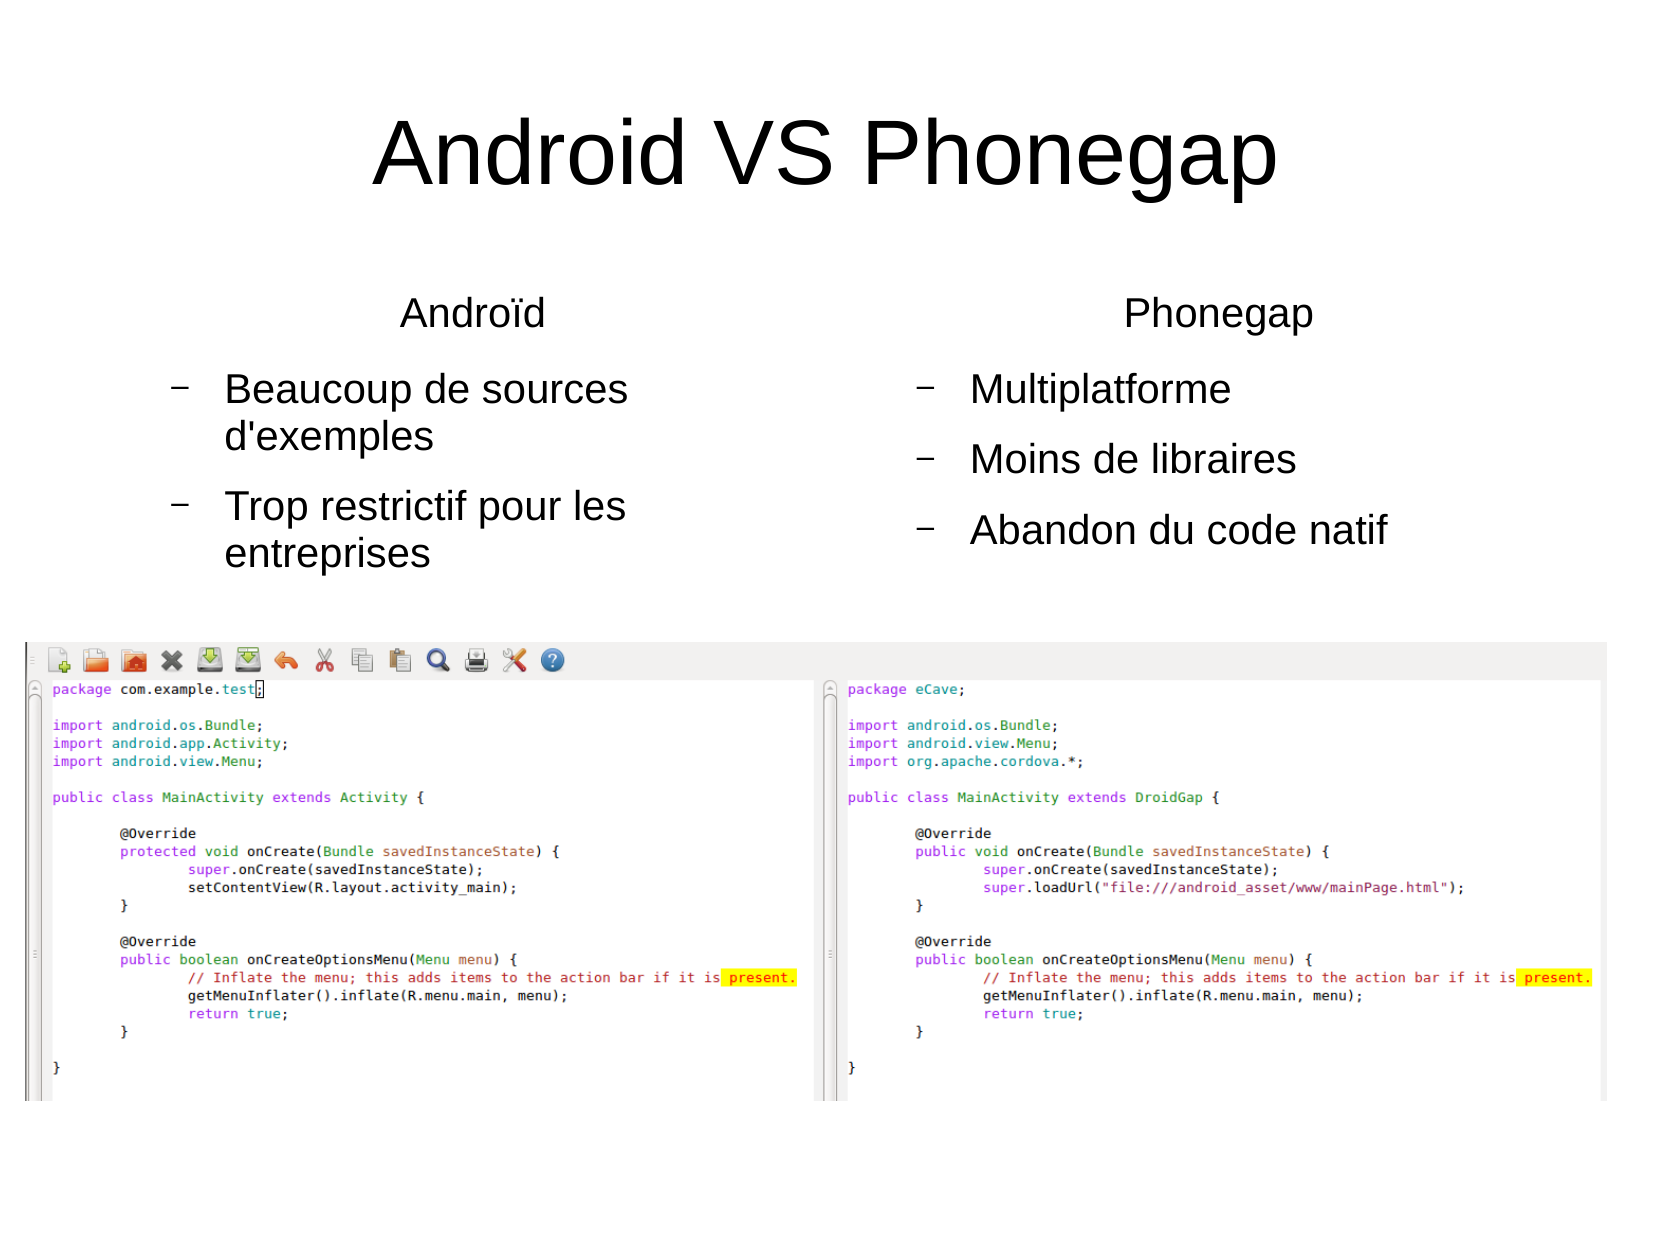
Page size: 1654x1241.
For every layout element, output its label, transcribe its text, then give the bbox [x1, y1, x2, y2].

list Phonegap Multiplatforme Moins de libraires Abandon du code natif [828, 290, 1539, 642]
picture [25, 642, 1607, 1101]
list Androïd Beaucoup de sources d'exemples Trop restrictif pour les entreprises [82, 290, 793, 642]
title Android VS Phonegap [82, 49, 1571, 257]
